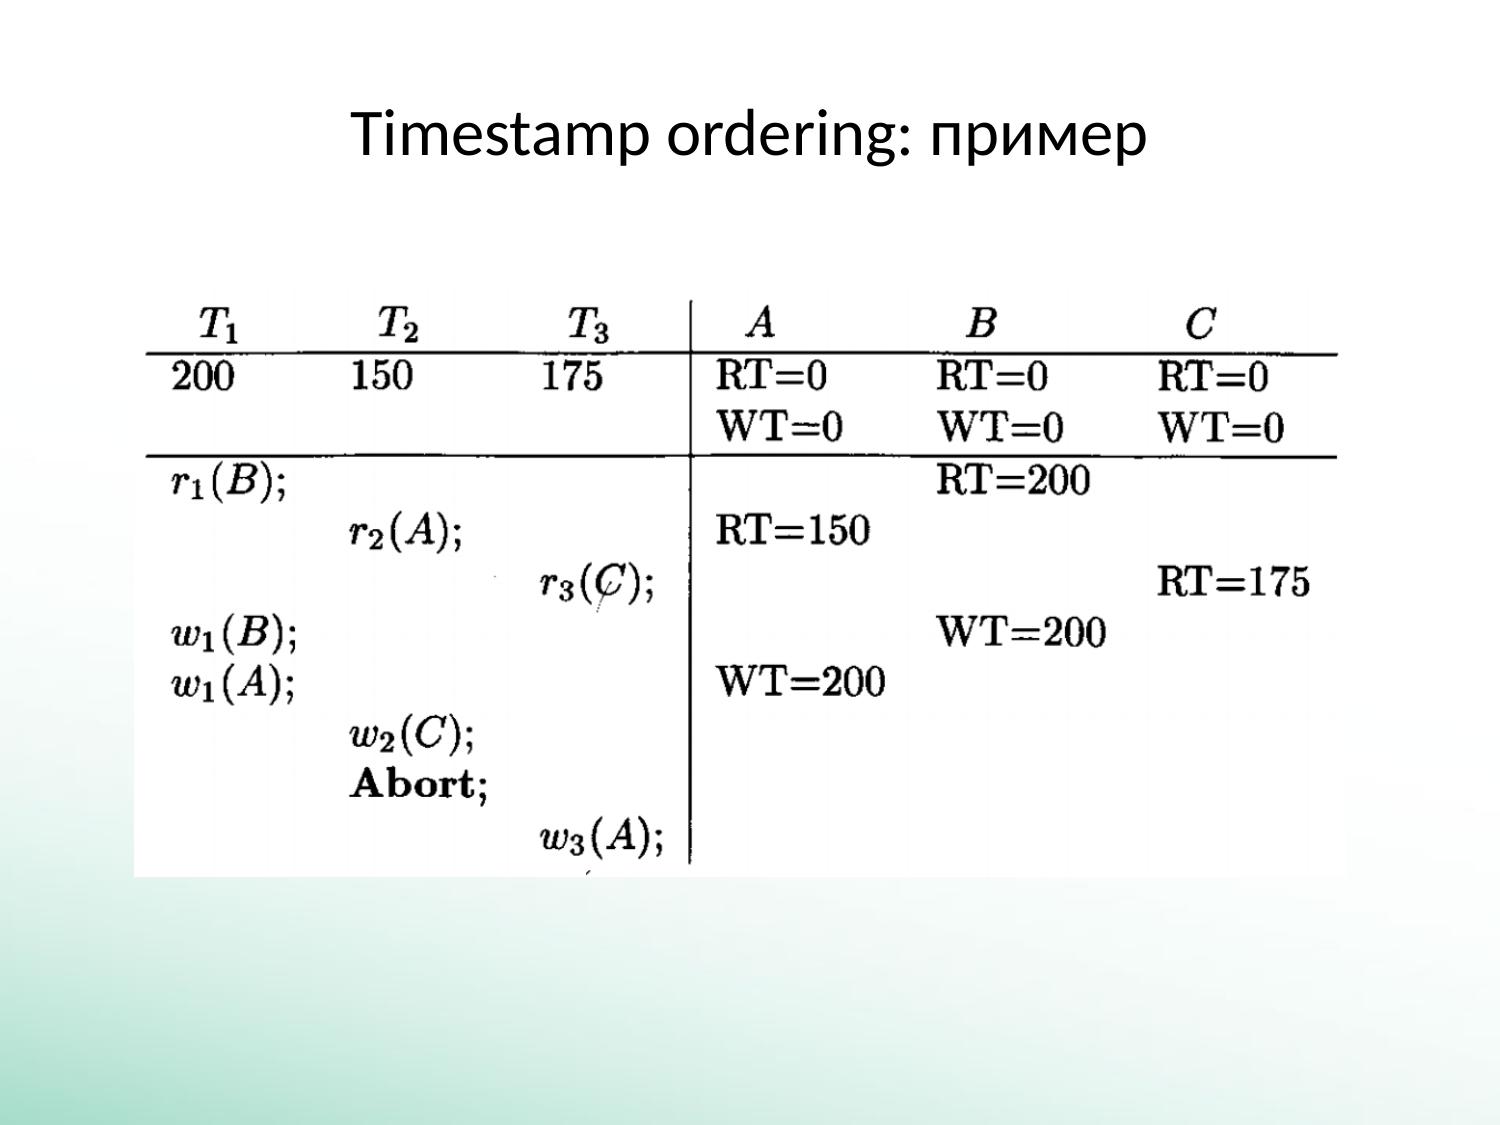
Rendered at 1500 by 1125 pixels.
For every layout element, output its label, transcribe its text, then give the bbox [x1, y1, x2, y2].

picture [0, 0, 1500, 1125]
title Timestamp ordering: пример [75, 45, 1425, 233]
